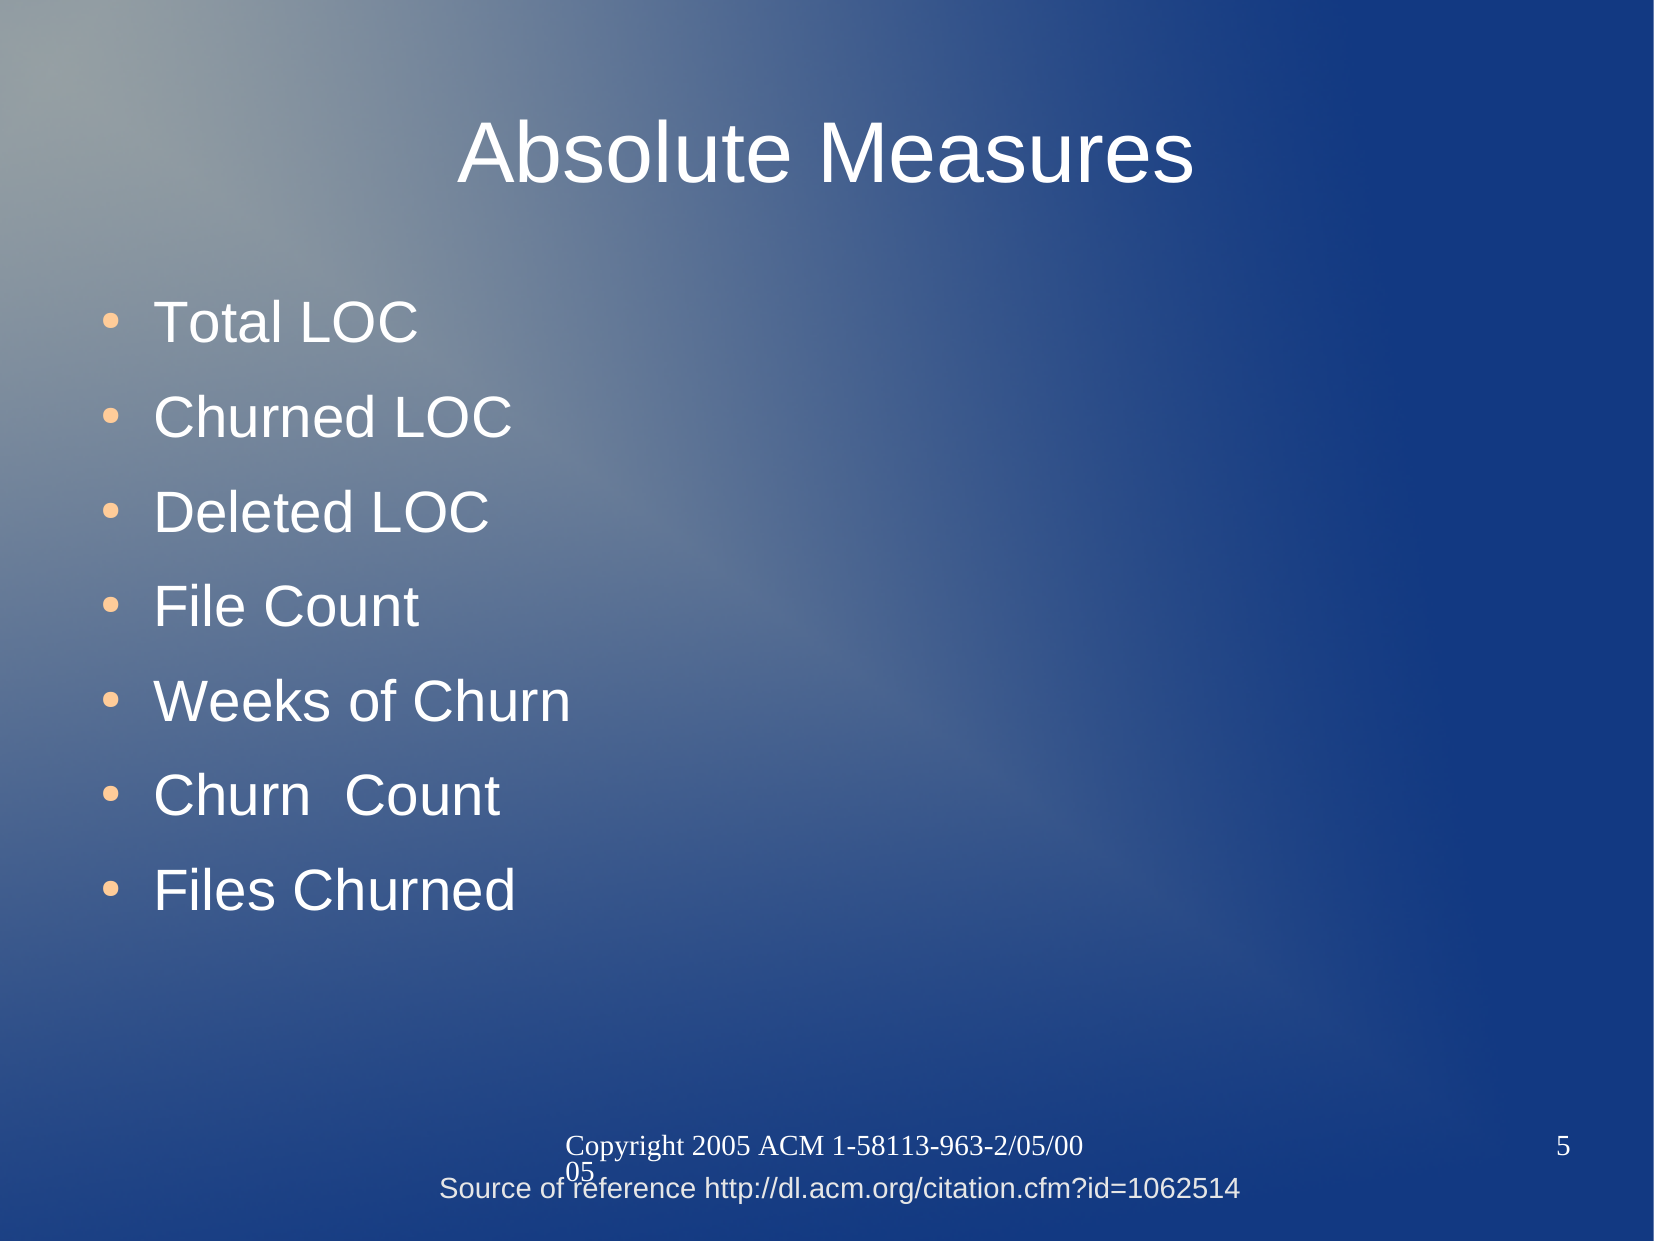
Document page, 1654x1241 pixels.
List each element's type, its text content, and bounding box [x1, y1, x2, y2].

picture [0, 0, 1654, 1241]
title Absolute Measures [82, 49, 1571, 257]
text_box Source of reference http://dl.acm.org/citation.cfm?id=1062514 [424, 1164, 1257, 1223]
list Total LOC Churned LOC Deleted LOC File Count Weeks of Churn Churn Count Files Churned [82, 290, 1571, 1010]
